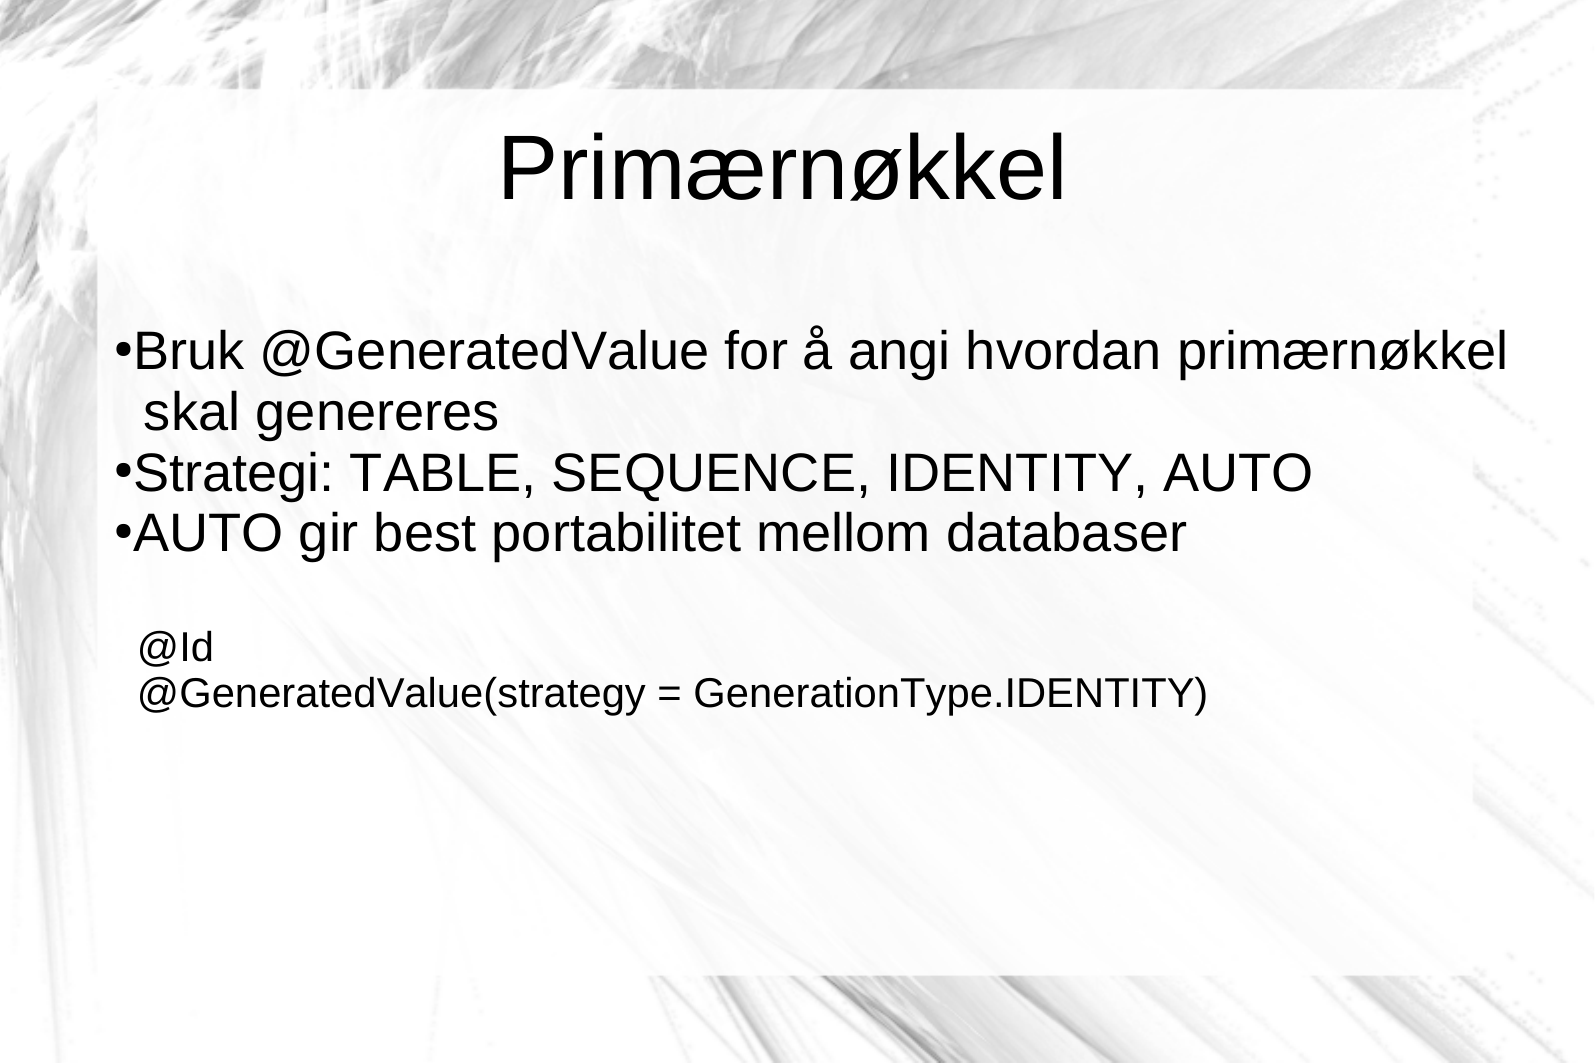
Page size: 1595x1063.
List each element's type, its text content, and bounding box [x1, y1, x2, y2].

picture [0, 0, 1595, 1063]
subtitle Bruk @GeneratedValue for å angi hvordan primærnøkkel skal genereres Strategi: TABLE, SEQUENCE, IDENTITY, AUTO AUTO gir best portabilitet mellom databaser @Id @GeneratedValue(strategy = GenerationType.IDENTITY) [113, 274, 1515, 810]
title Primærnøkkel [113, 96, 1453, 241]
